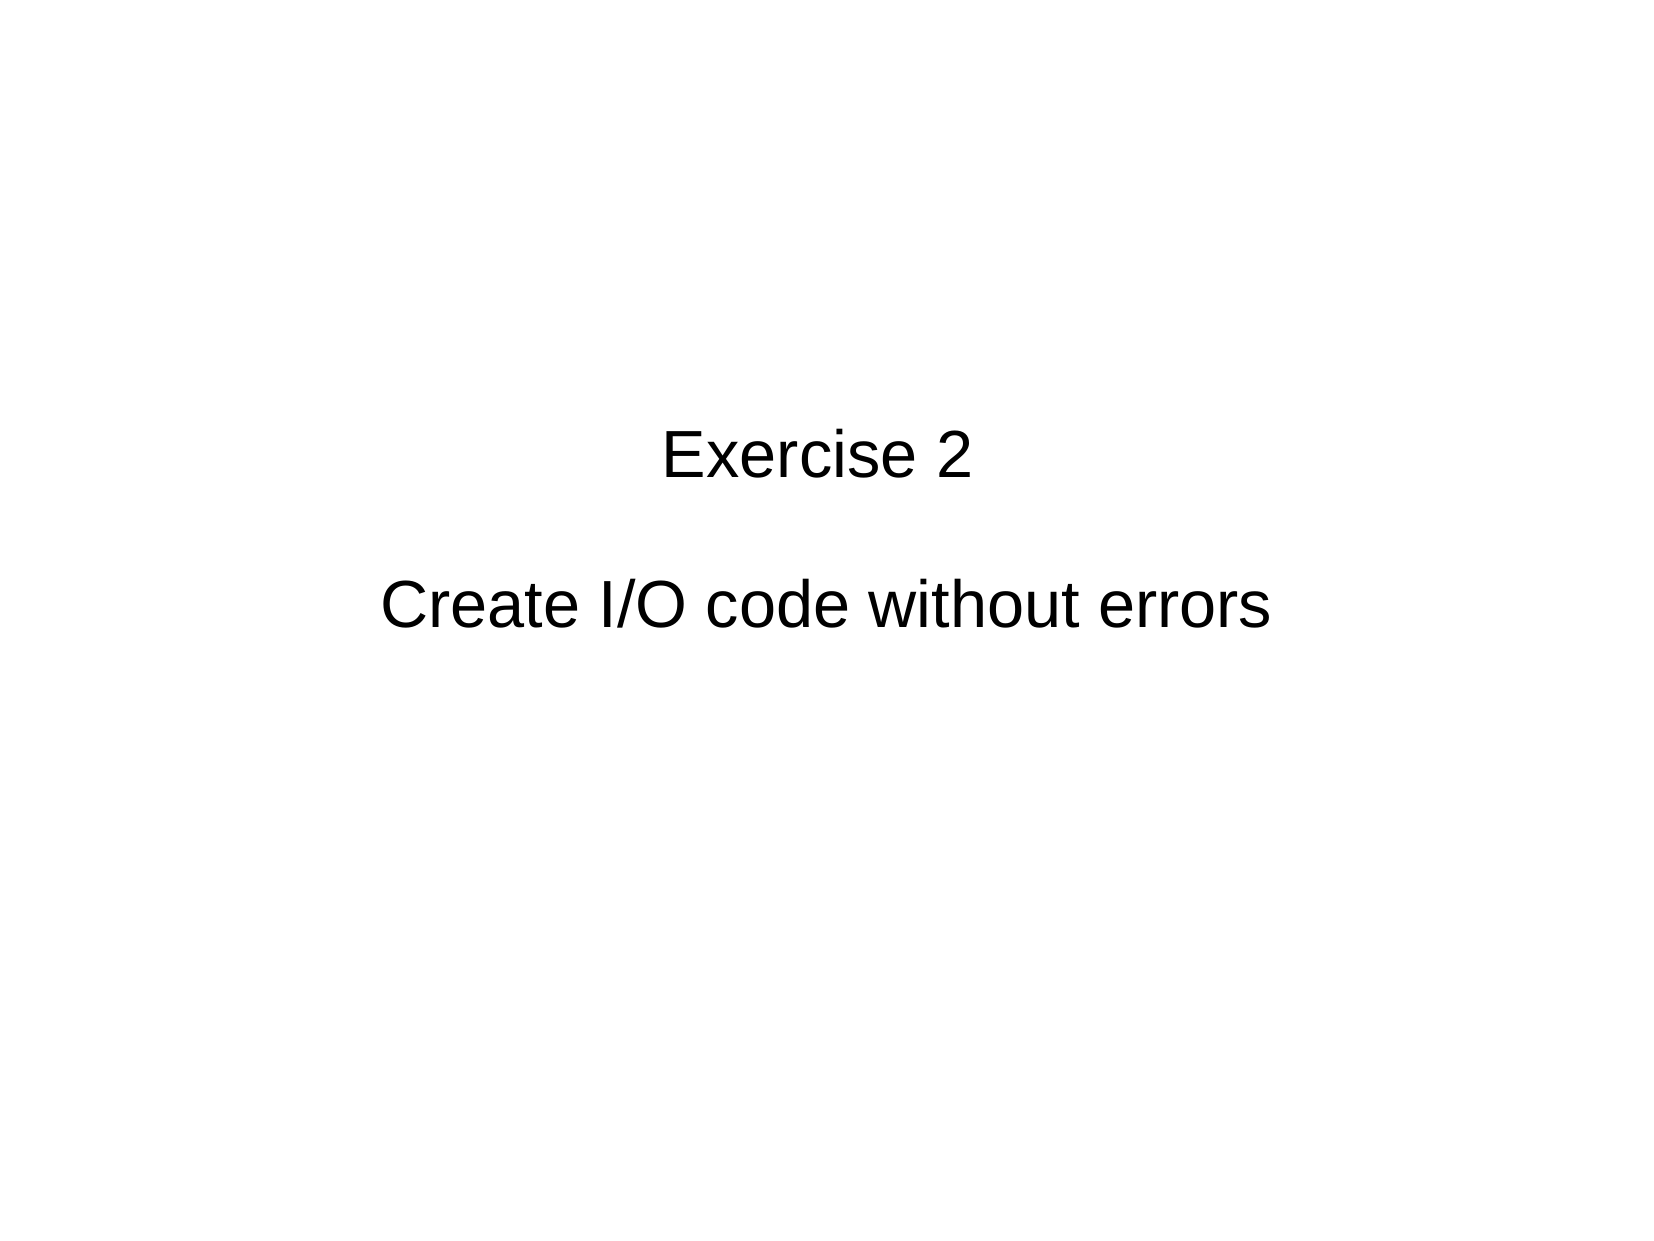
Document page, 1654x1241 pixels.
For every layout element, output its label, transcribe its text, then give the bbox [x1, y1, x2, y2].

subtitle Exercise 2 Create I/O code without errors [82, 49, 1571, 1010]
